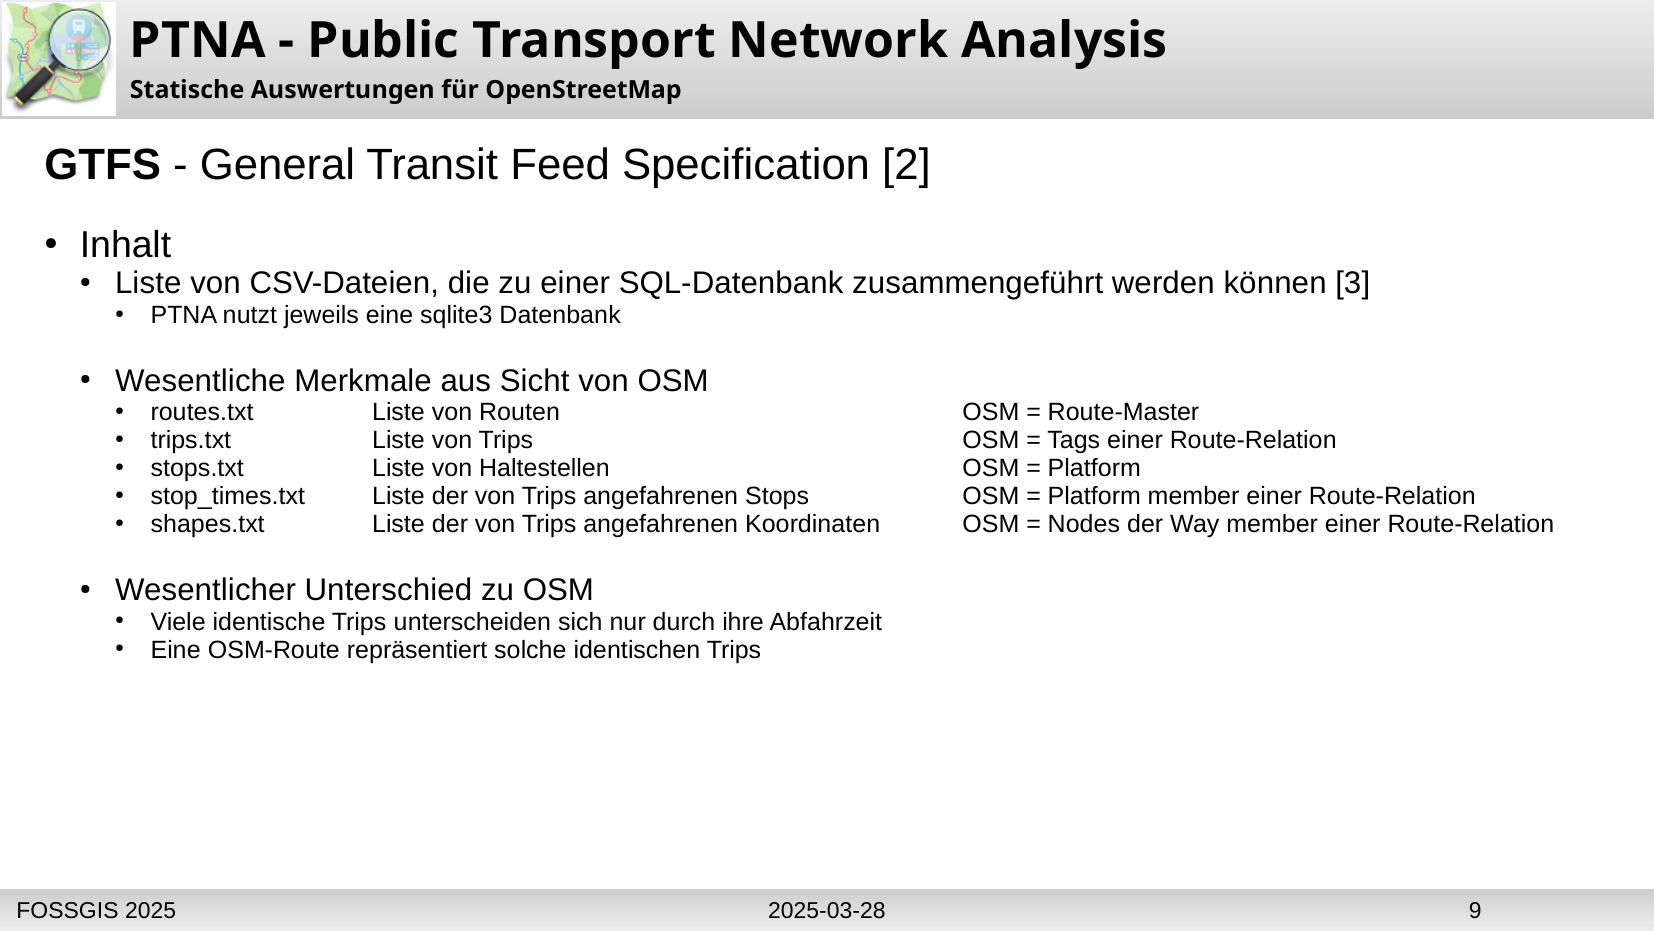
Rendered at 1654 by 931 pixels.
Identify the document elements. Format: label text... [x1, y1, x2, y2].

text_box GTFS - General Transit Feed Specification [2] Inhalt Liste von CSV-Dateien, die zu einer SQL-Datenbank zusammengeführt werden können [3] PTNA nutzt jeweils eine sqlite3 Datenbank Wesentliche Merkmale aus Sicht von OSM routes.txt Liste von Routen OSM = Route-Master trips.txt Liste von Trips OSM = Tags einer Route-Relation stops.txt Liste von Haltestellen OSM = Platform stop_times.txt Liste der von Trips angefahrenen Stops OSM = Platform member einer Route-Relation shapes.txt Liste der von Trips angefahrenen Koordinaten OSM = Nodes der Way member einer Route-Relation Wesentlicher Unterschied zu OSM Viele identische Trips unterscheiden sich nur durch ihre Abfahrzeit Eine OSM-Route repräsentiert solche identischen Trips [29, 132, 1625, 872]
text_box [0, 0, 115, 119]
picture [2, 2, 115, 116]
text_box PTNA - Public Transport Network Analysis [115, 0, 1653, 59]
text_box 2025-03-28 [203, 889, 1453, 931]
text_box <Foliennummer> [1453, 888, 1654, 931]
text_box Statische Auswertungen für OpenStreetMap [115, 59, 1653, 119]
text_box FOSSGIS 2025 [1, 888, 203, 931]
